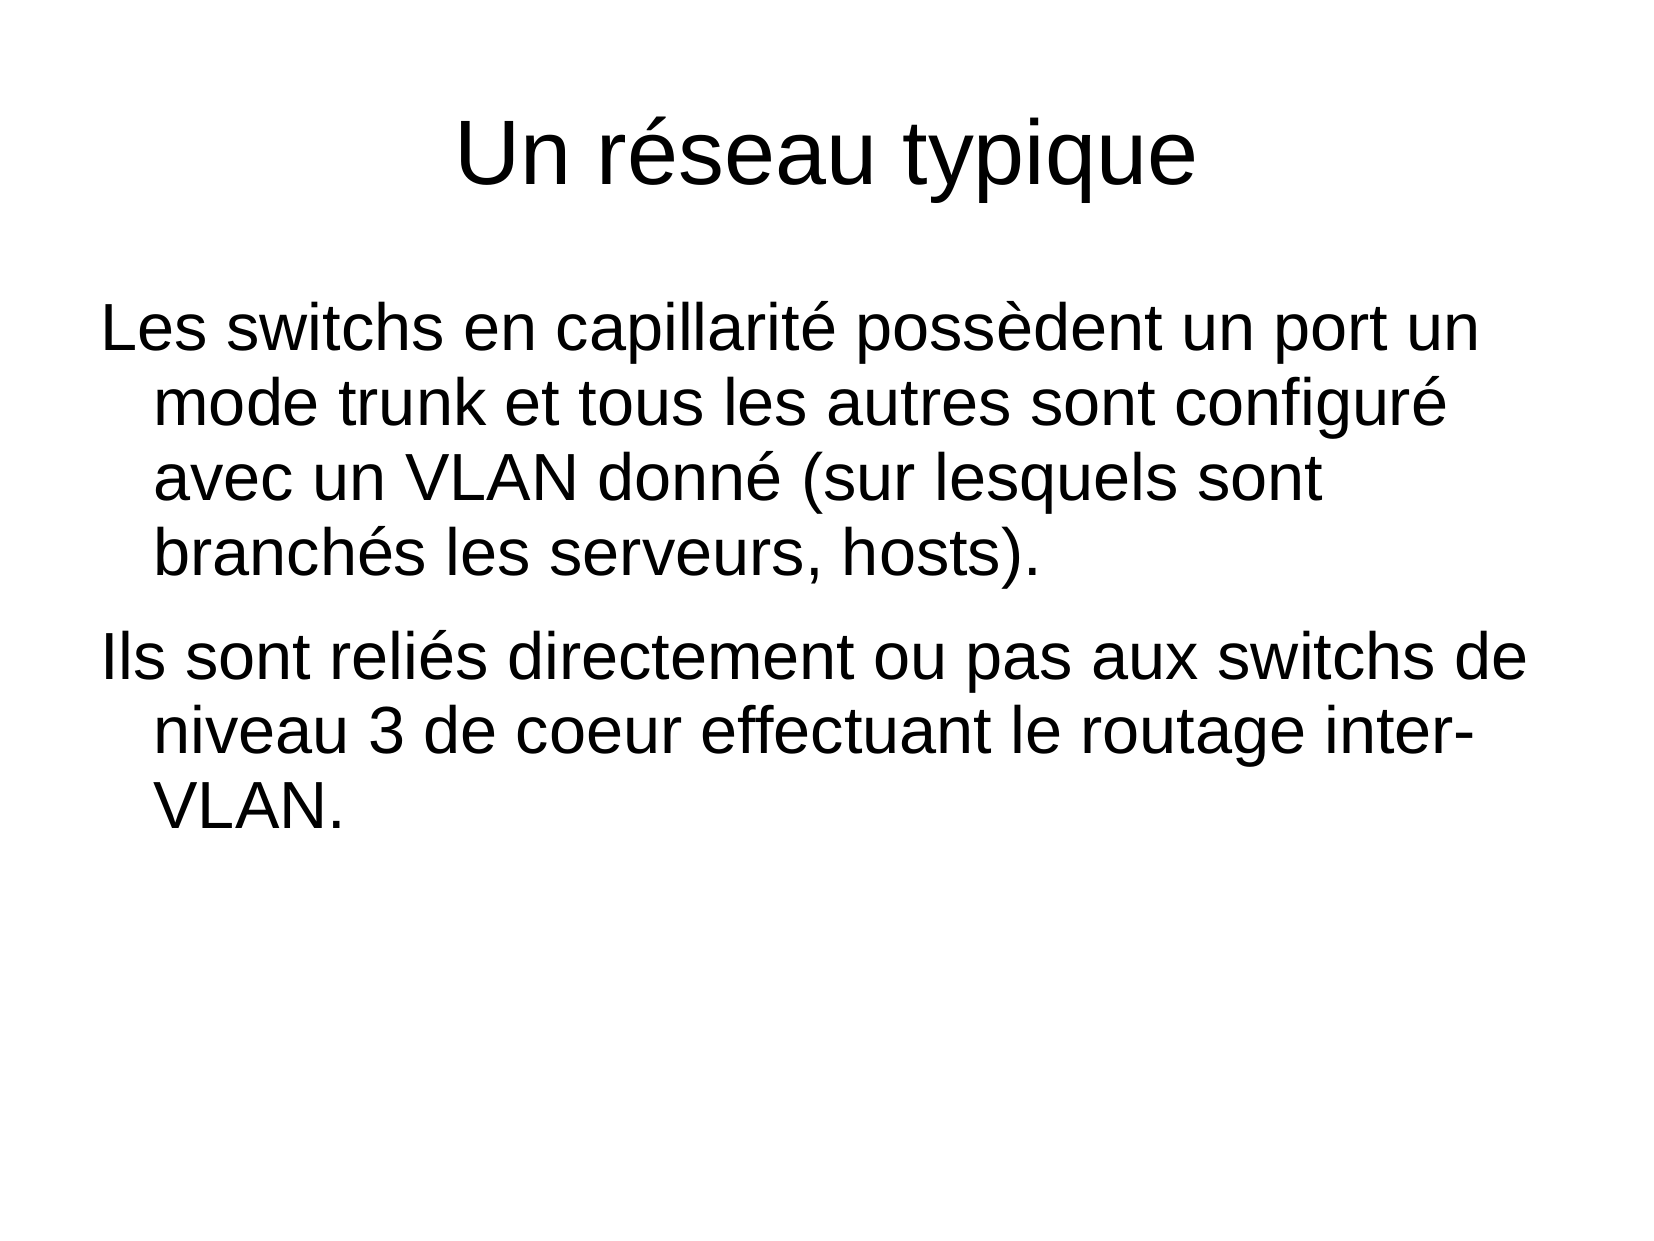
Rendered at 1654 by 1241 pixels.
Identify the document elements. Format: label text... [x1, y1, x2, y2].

title Un réseau typique [82, 49, 1571, 257]
list Les switchs en capillarité possèdent un port un mode trunk et tous les autres sont configuré avec un VLAN donné (sur lesquels sont branchés les serveurs, hosts). Ils sont reliés directement ou pas aux switchs de niveau 3 de coeur effectuant le routage inter-VLAN. [82, 290, 1571, 1109]
